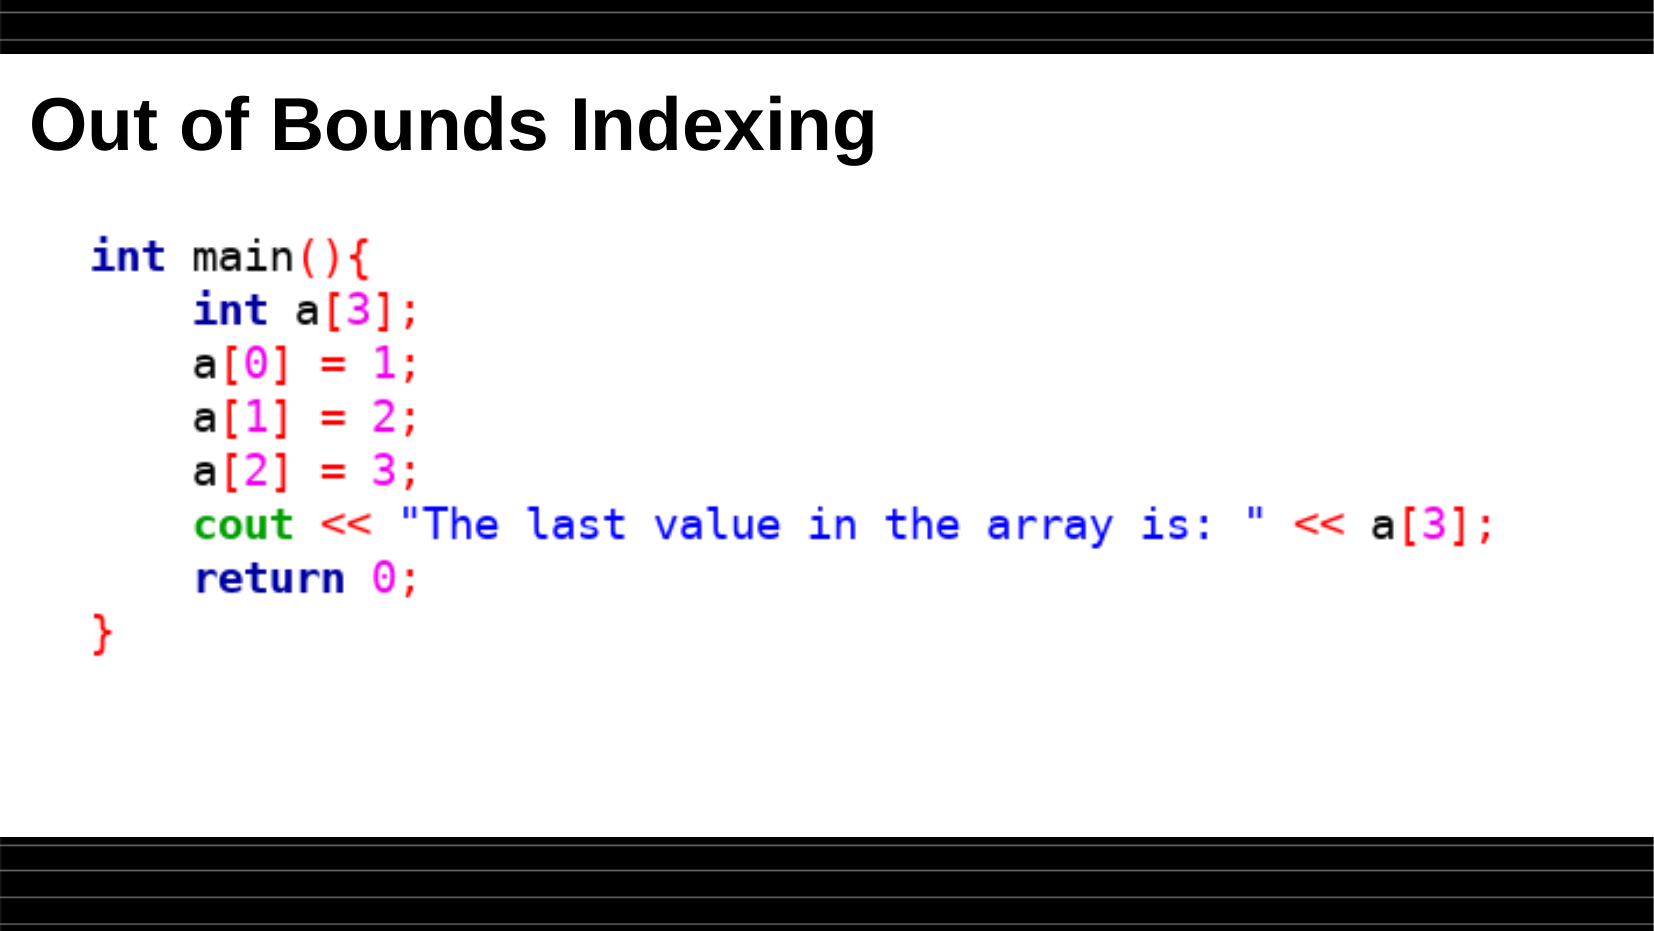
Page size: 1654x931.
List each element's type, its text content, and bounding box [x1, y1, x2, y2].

picture [0, 837, 1654, 931]
picture [0, 0, 1654, 54]
text_box Out of Bounds Indexing [15, 75, 1546, 174]
picture [90, 218, 1501, 676]
